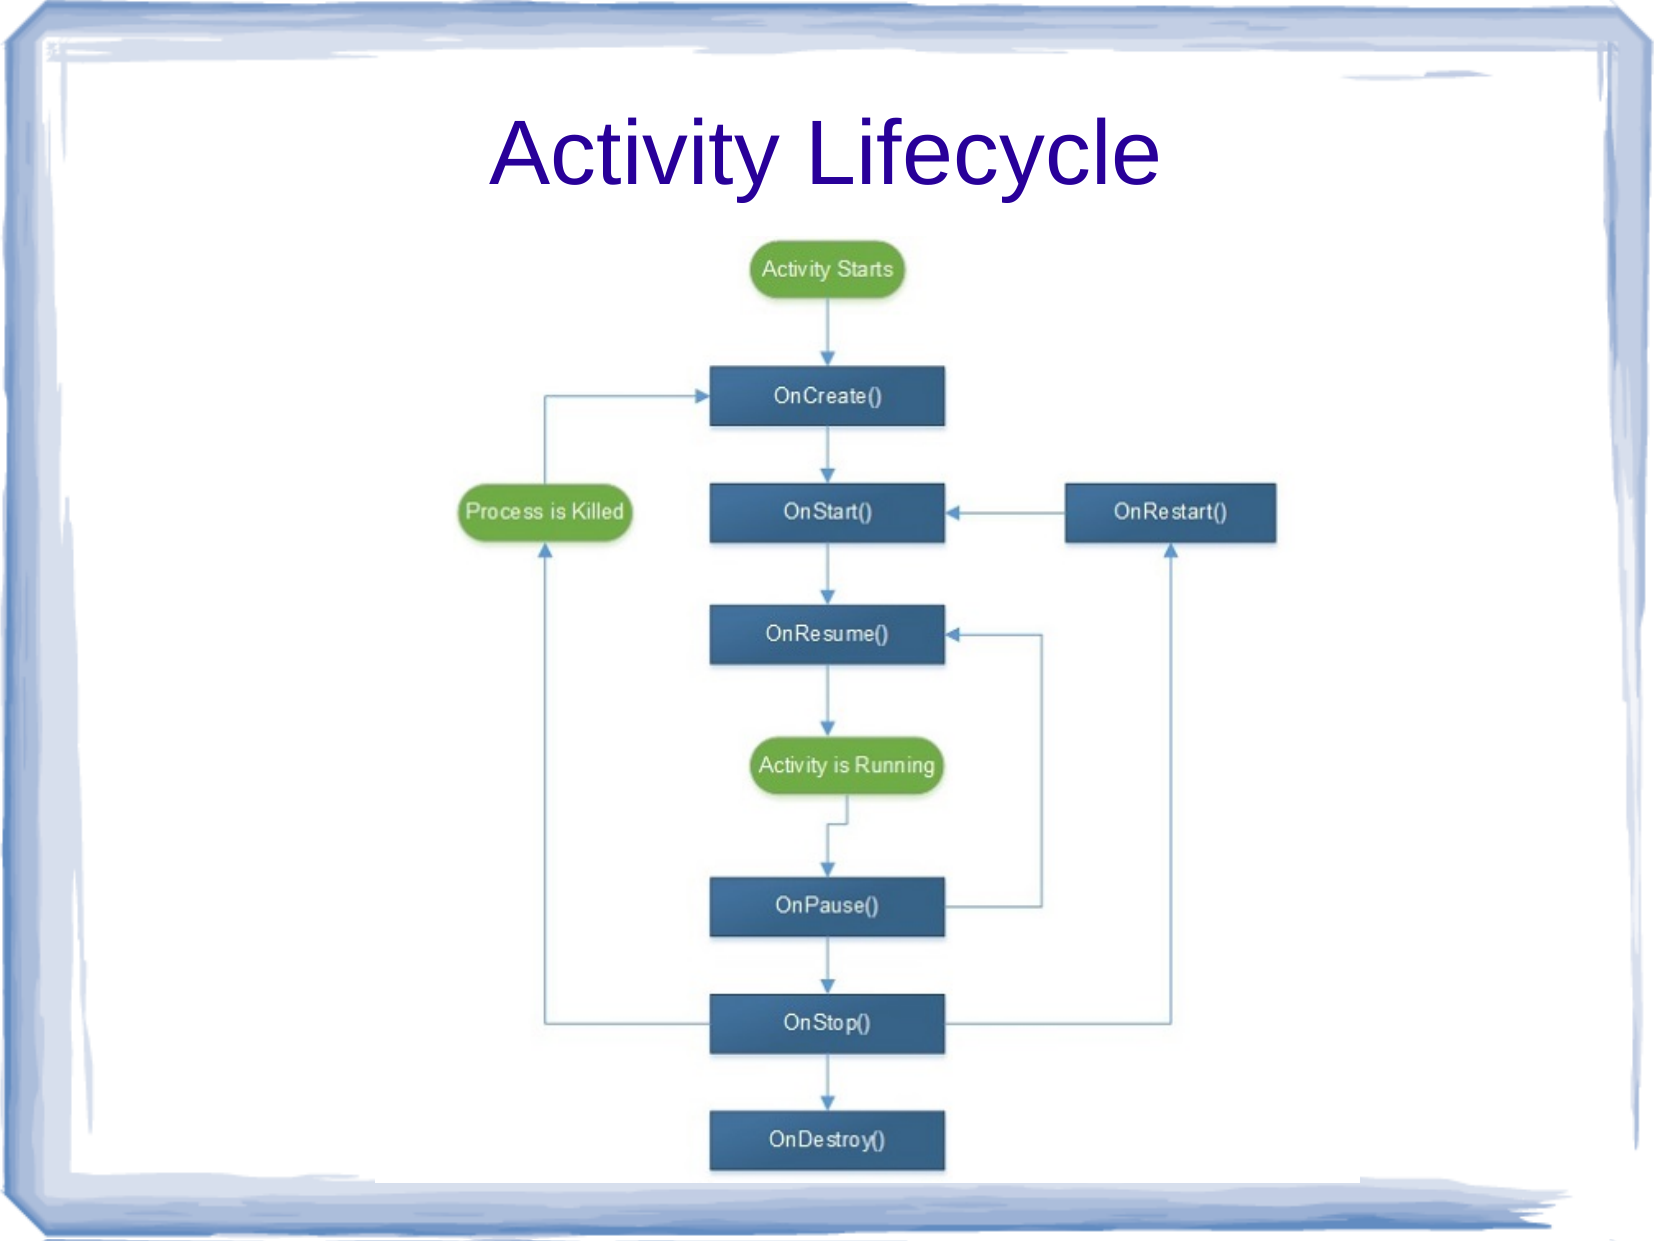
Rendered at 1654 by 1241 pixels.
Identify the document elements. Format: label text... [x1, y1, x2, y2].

title Activity Lifecycle [82, 49, 1571, 257]
picture [0, 0, 1654, 1241]
